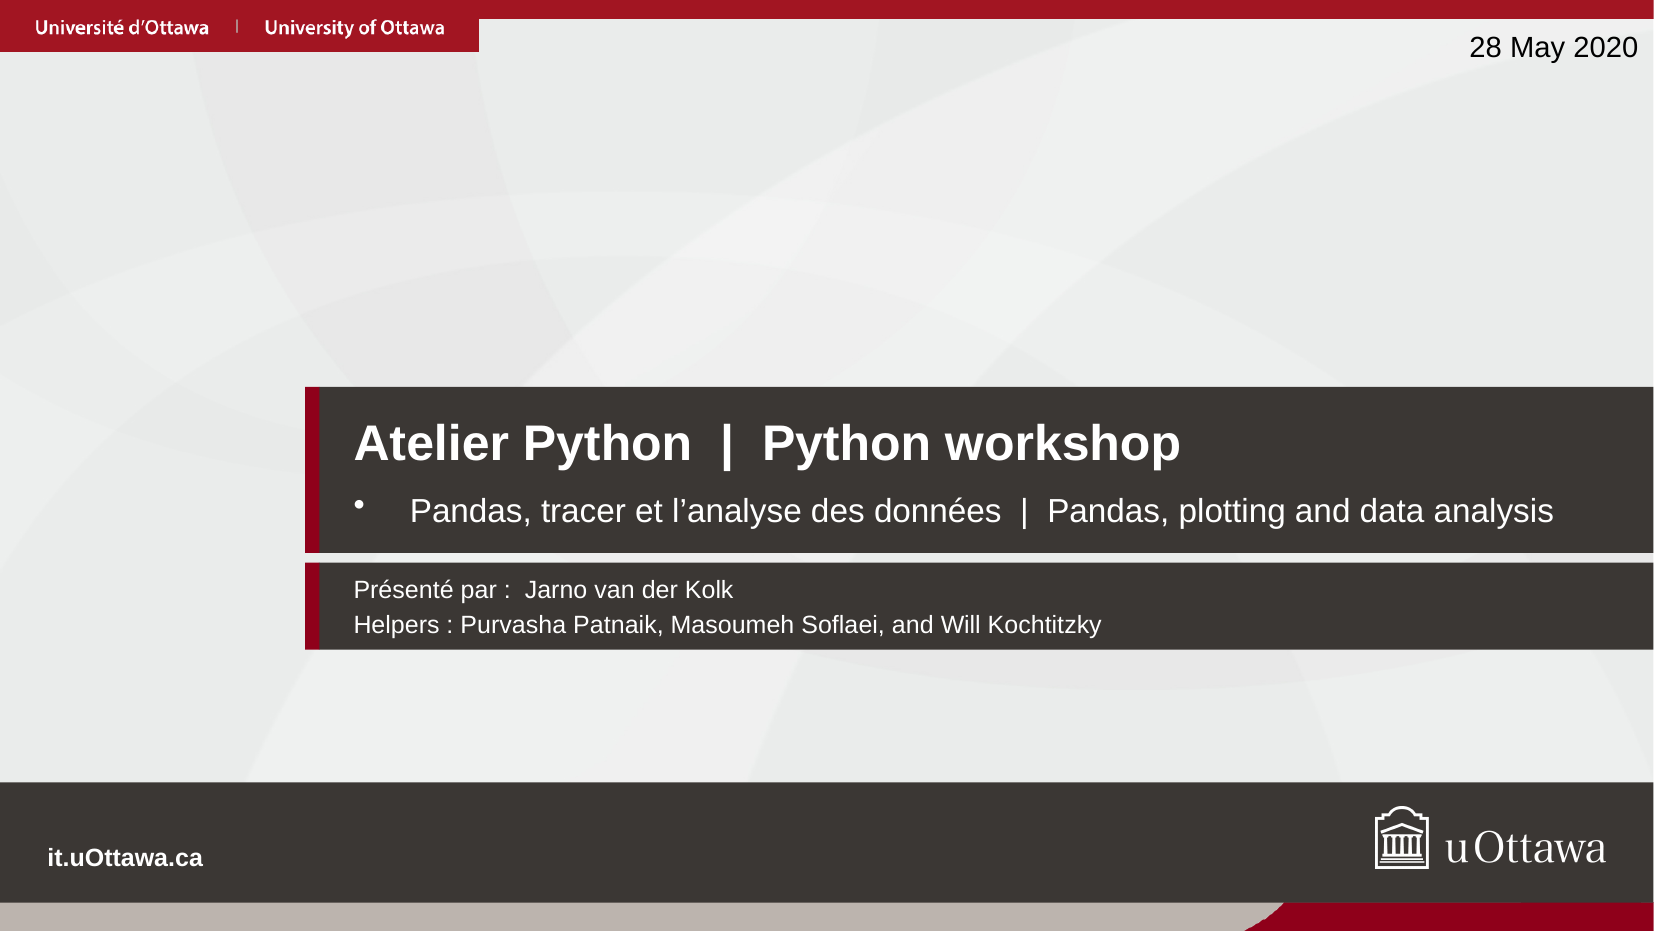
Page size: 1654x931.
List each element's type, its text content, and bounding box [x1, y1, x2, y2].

text_box [305, 386, 1654, 553]
text_box Atelier Python | Python workshop [338, 386, 1634, 484]
text_box Présenté par : Jarno van der Kolk Helpers : Purvasha Patnaik, Masoumeh Soflaei, and Will Kochtitzky [338, 586, 1634, 626]
text_box [305, 562, 1654, 650]
picture [0, 903, 1654, 931]
text_box Pandas, tracer et l’analyse des données | Pandas, plotting and data analysis [338, 484, 1634, 534]
picture [1375, 806, 1606, 869]
text_box 28 May 2020 [1454, 23, 1654, 71]
text_box [0, 782, 1654, 903]
picture [0, 0, 1654, 782]
text_box it.uOttawa.ca [32, 834, 853, 884]
